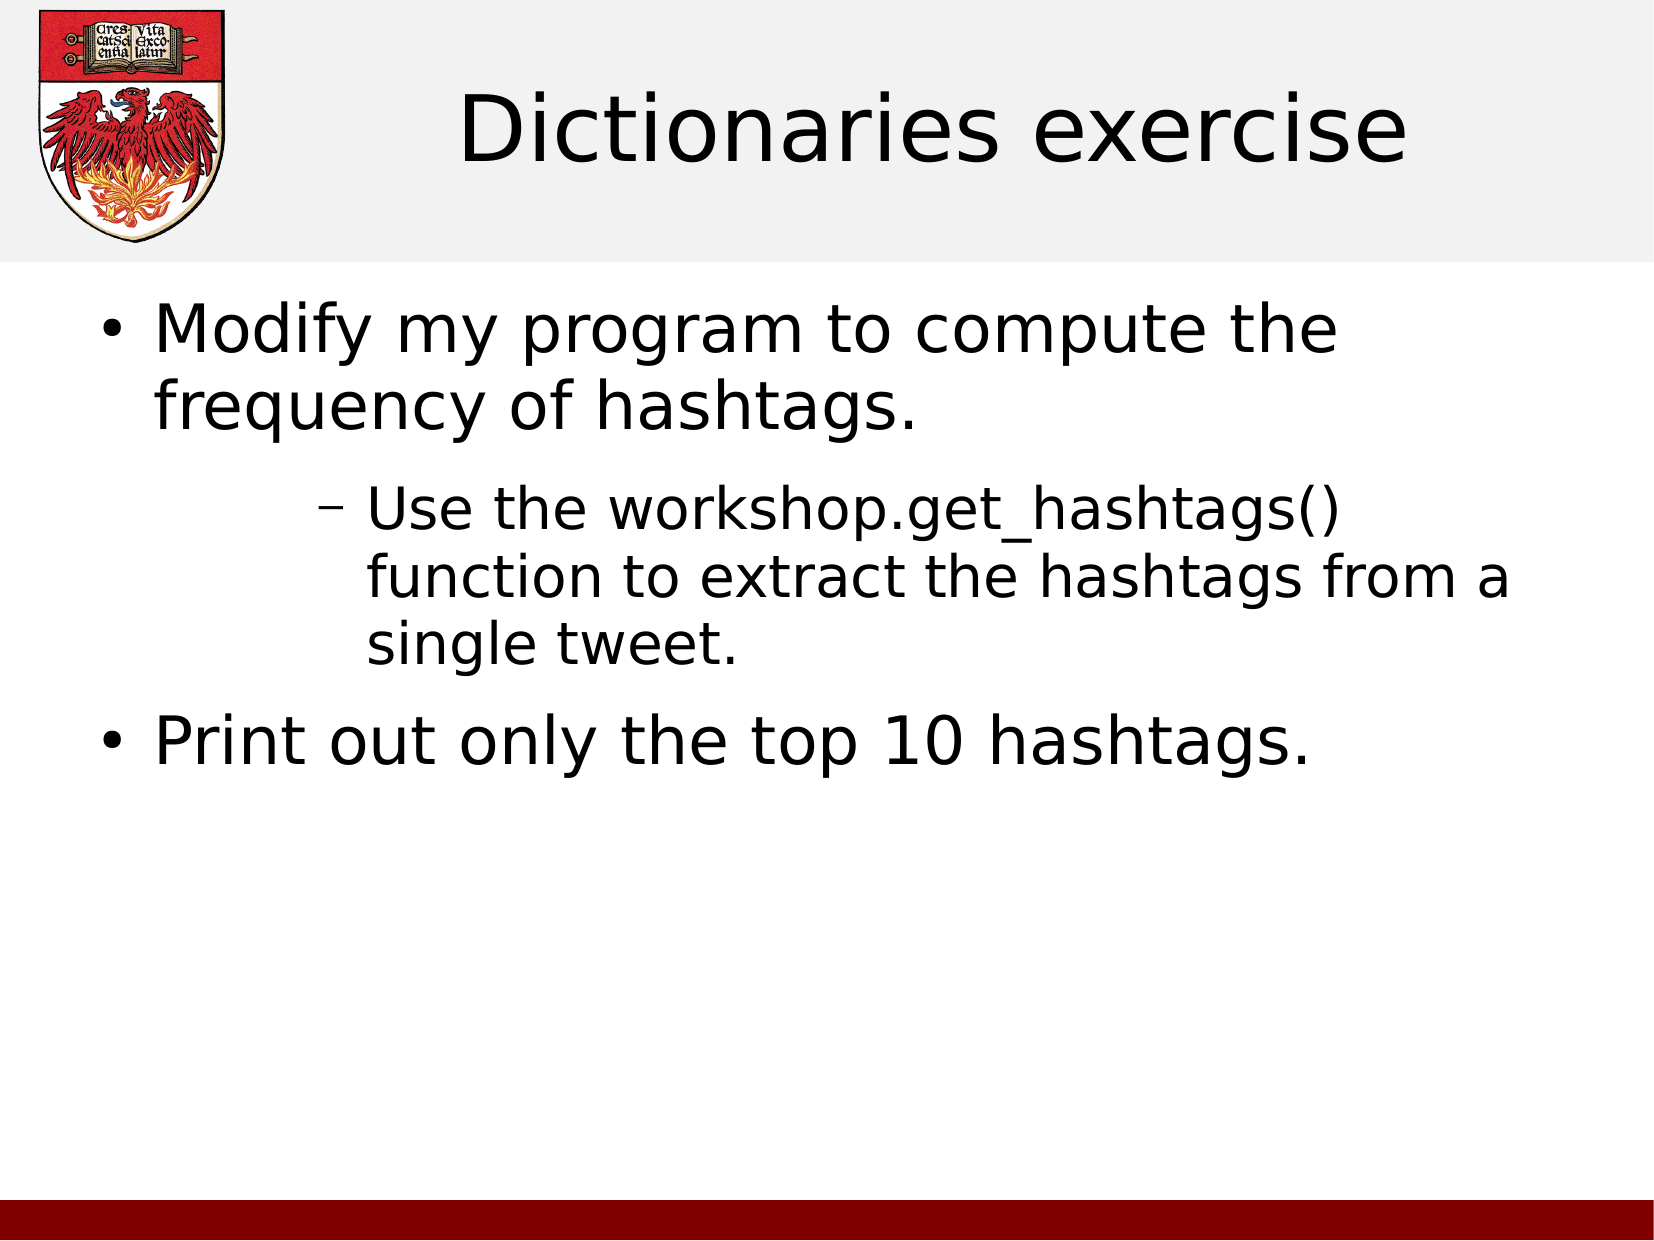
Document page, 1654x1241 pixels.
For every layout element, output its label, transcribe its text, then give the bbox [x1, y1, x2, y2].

picture [37, 9, 226, 244]
title Dictionaries exercise [298, 25, 1570, 233]
list Modify my program to compute the frequency of hashtags. Use the workshop.get_hashtags() function to extract the hashtags from a single tweet. Print out only the top 10 hashtags. [82, 290, 1571, 1010]
